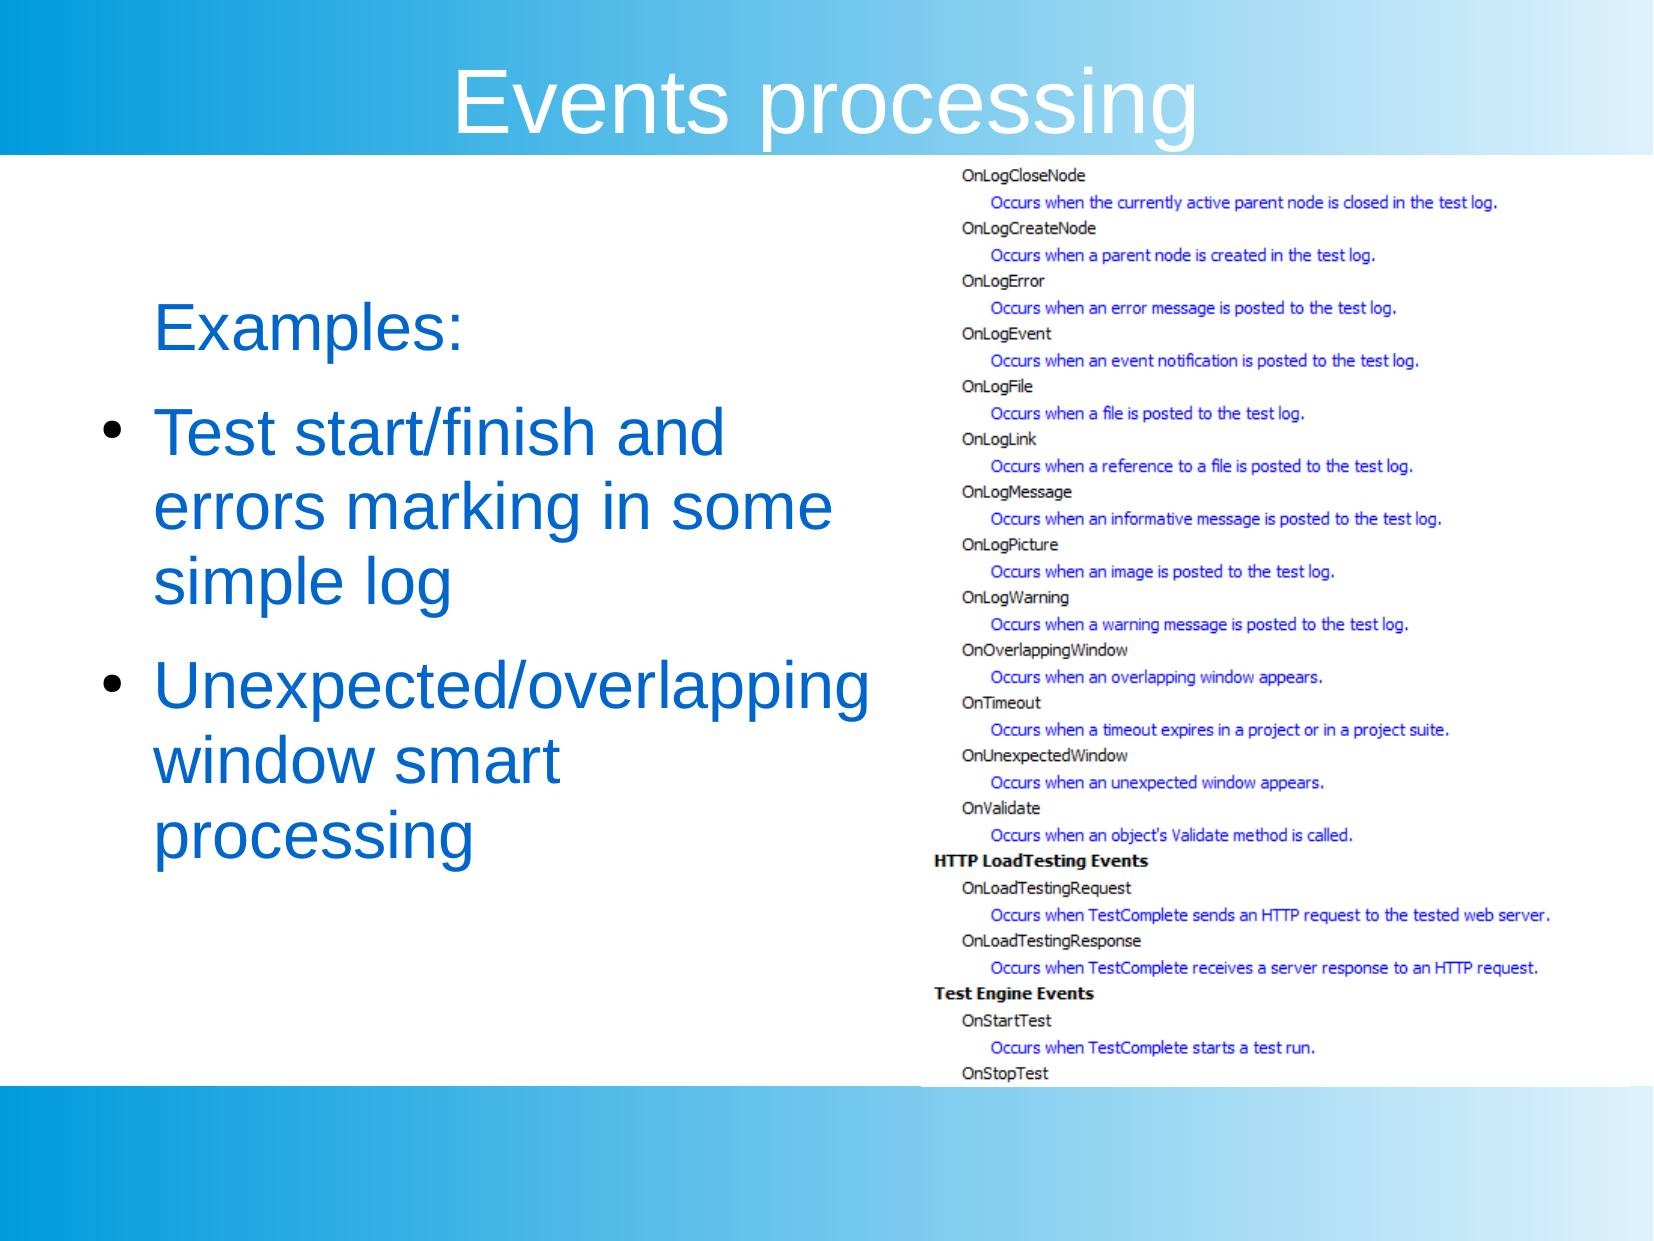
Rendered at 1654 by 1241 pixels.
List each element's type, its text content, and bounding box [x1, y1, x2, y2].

picture [921, 165, 1629, 1087]
title Events processing [82, 49, 1571, 155]
list Examples: Test start/finish and errors marking in some simple log Unexpected/overlapping window smart processing [82, 290, 886, 1010]
